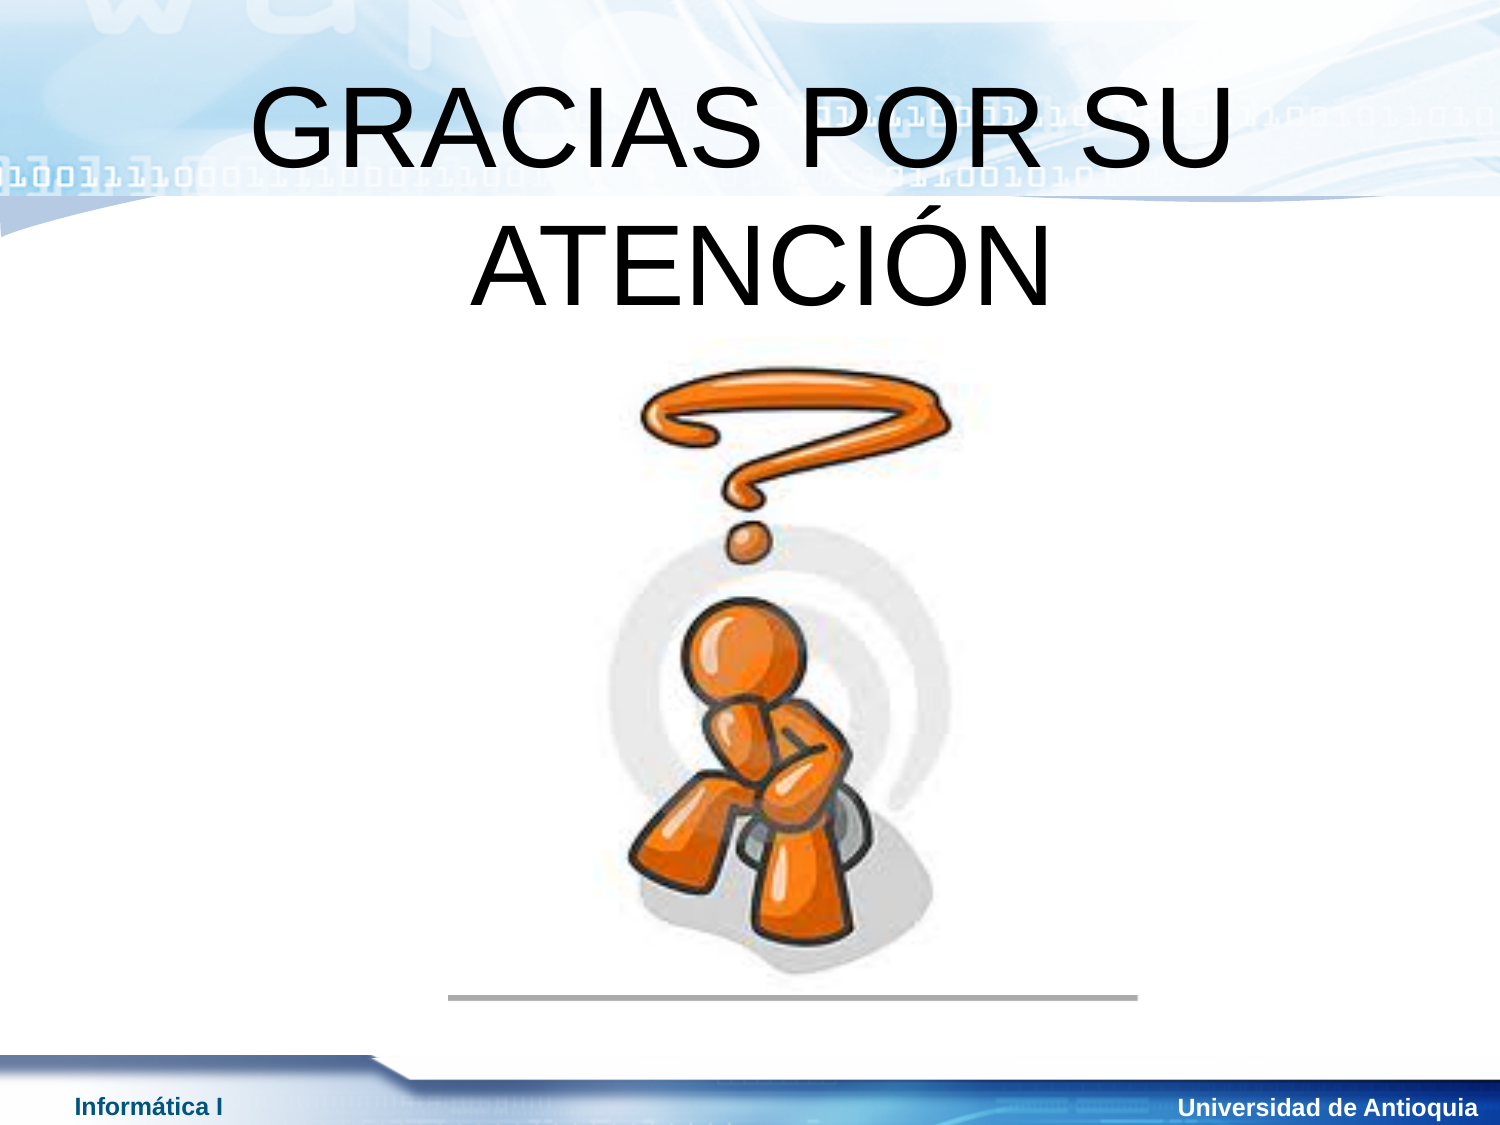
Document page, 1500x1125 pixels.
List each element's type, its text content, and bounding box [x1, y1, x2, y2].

picture [0, 0, 1500, 196]
list GRACIAS POR SU ATENCIÓN [122, 45, 1365, 339]
picture [0, 1055, 1500, 1125]
picture [448, 338, 1140, 995]
